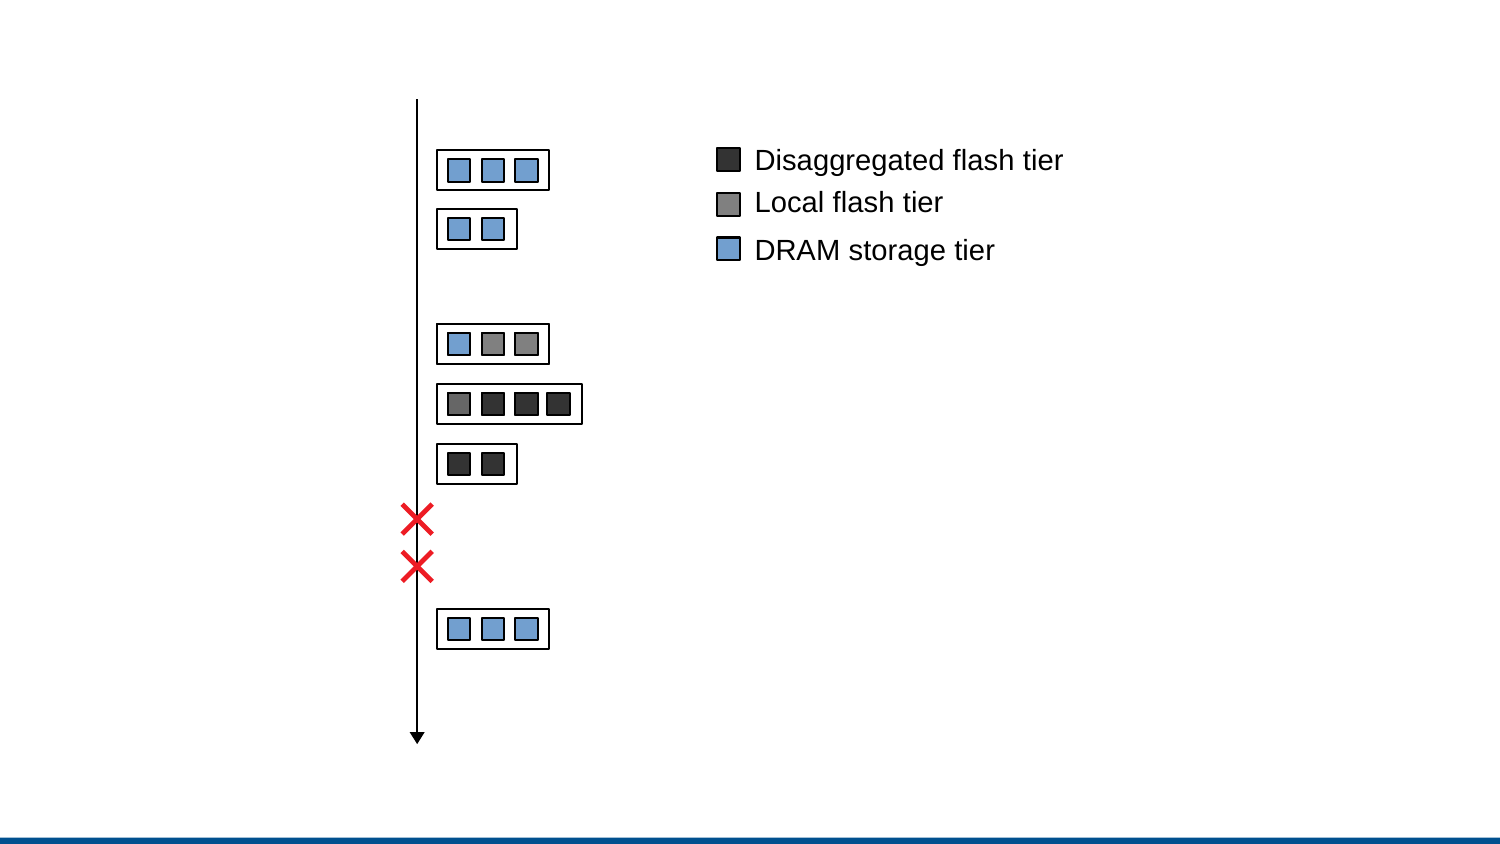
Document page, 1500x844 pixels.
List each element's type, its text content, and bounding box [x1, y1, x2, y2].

text_box [515, 617, 538, 641]
text_box [481, 159, 505, 182]
text_box DRAM storage tier [739, 236, 1016, 284]
text_box [717, 237, 740, 260]
text_box [717, 193, 740, 216]
text_box Local flash tier [739, 178, 1163, 236]
text_box [447, 159, 471, 182]
text_box [515, 332, 538, 356]
text_box Disaggregated flash tier [739, 136, 1091, 194]
text_box [481, 617, 505, 641]
text_box [447, 452, 471, 476]
text_box [447, 617, 471, 641]
text_box [481, 332, 505, 356]
text_box [515, 392, 538, 416]
text_box [481, 217, 505, 241]
text_box [515, 159, 538, 182]
text_box [447, 332, 471, 356]
text_box [481, 452, 505, 476]
text_box [447, 392, 471, 416]
text_box [717, 148, 740, 171]
text_box [447, 217, 471, 241]
text_box [481, 392, 505, 416]
text_box [547, 392, 570, 416]
